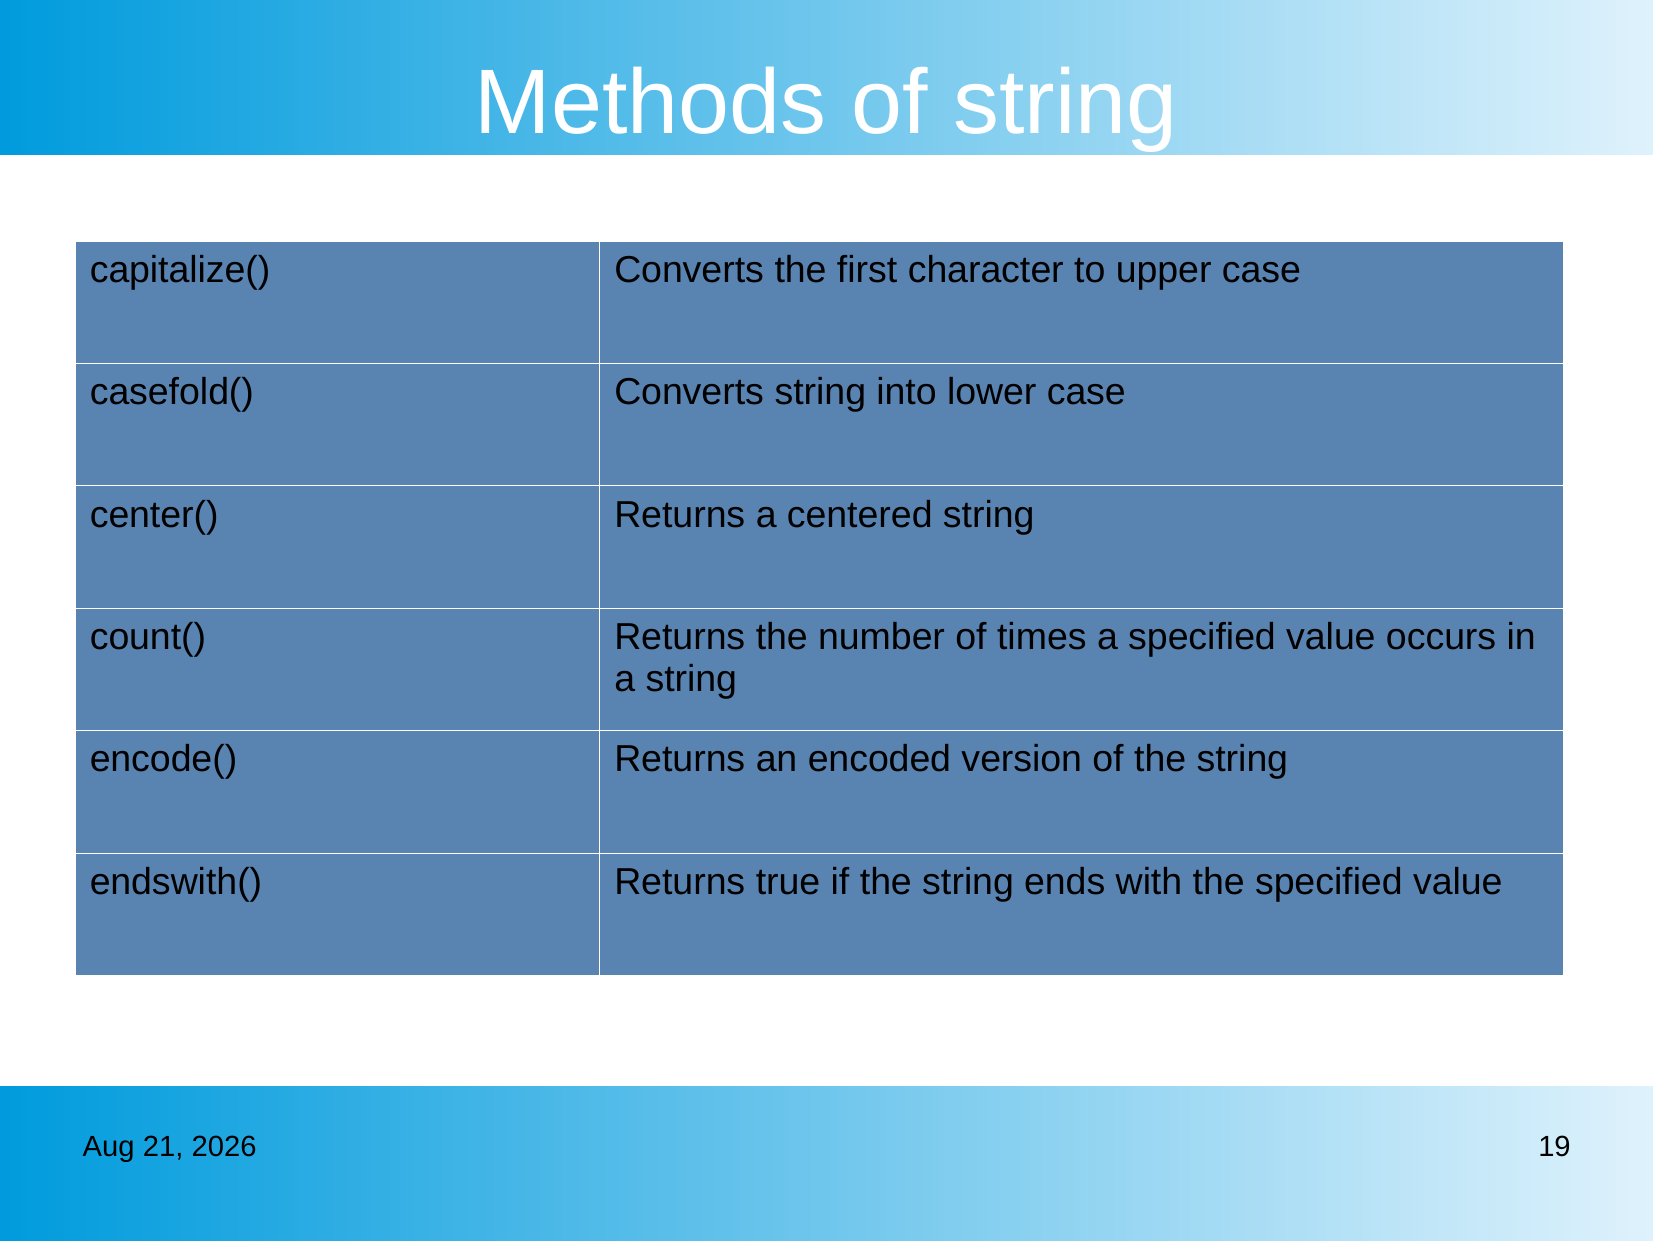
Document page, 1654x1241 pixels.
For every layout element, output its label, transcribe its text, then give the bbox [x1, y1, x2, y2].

table_cell Returns a centered string [600, 486, 1563, 608]
table_cell Returns true if the string ends with the specified value [600, 854, 1563, 975]
table_header Converts the first character to upper case [600, 242, 1563, 363]
table_cell encode() [76, 731, 599, 853]
table_cell center() [76, 486, 599, 608]
table_cell count() [76, 609, 599, 730]
title Methods of string [82, 49, 1571, 155]
table_cell Returns the number of times a specified value occurs in a string [600, 609, 1563, 730]
table_cell endswith() [76, 854, 599, 975]
table_cell casefold() [76, 364, 599, 485]
table_cell Converts string into lower case [600, 364, 1563, 485]
table_cell Returns an encoded version of the string [600, 731, 1563, 853]
table_header capitalize() [76, 242, 599, 363]
